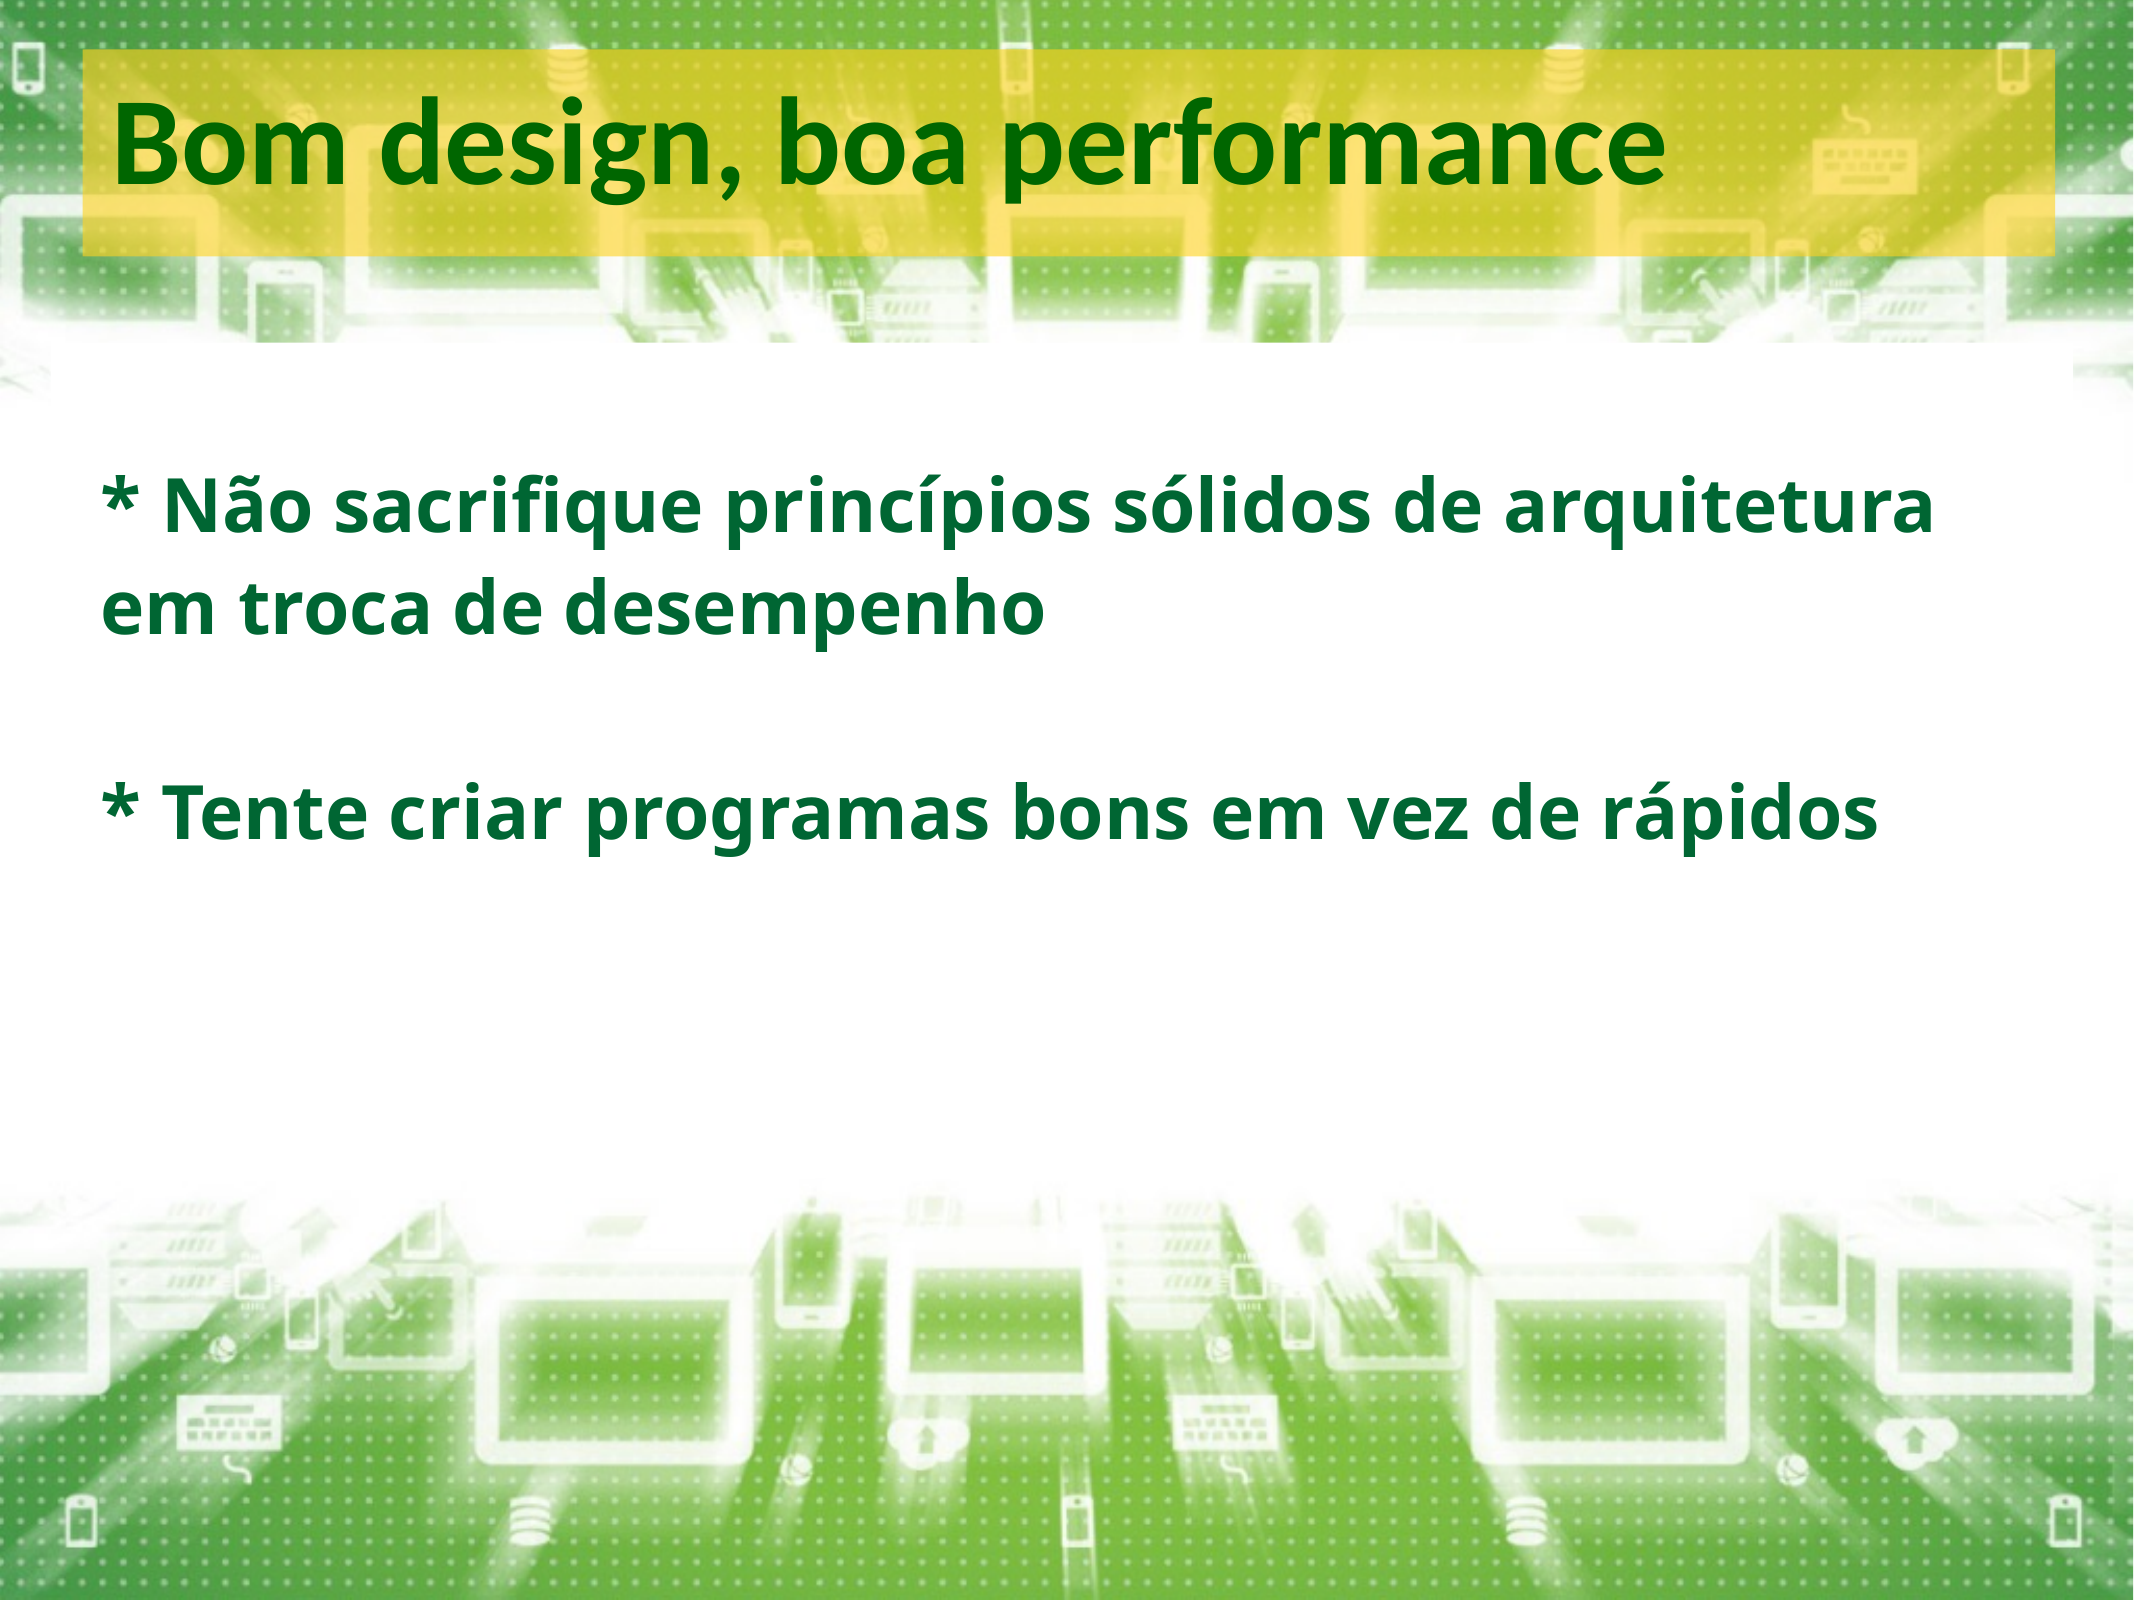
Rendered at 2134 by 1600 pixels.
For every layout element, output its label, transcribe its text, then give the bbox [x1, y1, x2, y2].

text_box * Não sacrifique princípios sólidos de arquitetura em troca de desempenho * Tente criar programas bons em vez de rápidos [50, 342, 2073, 1179]
picture [0, 0, 2134, 1600]
title Bom design, boa performance [82, 49, 2056, 257]
